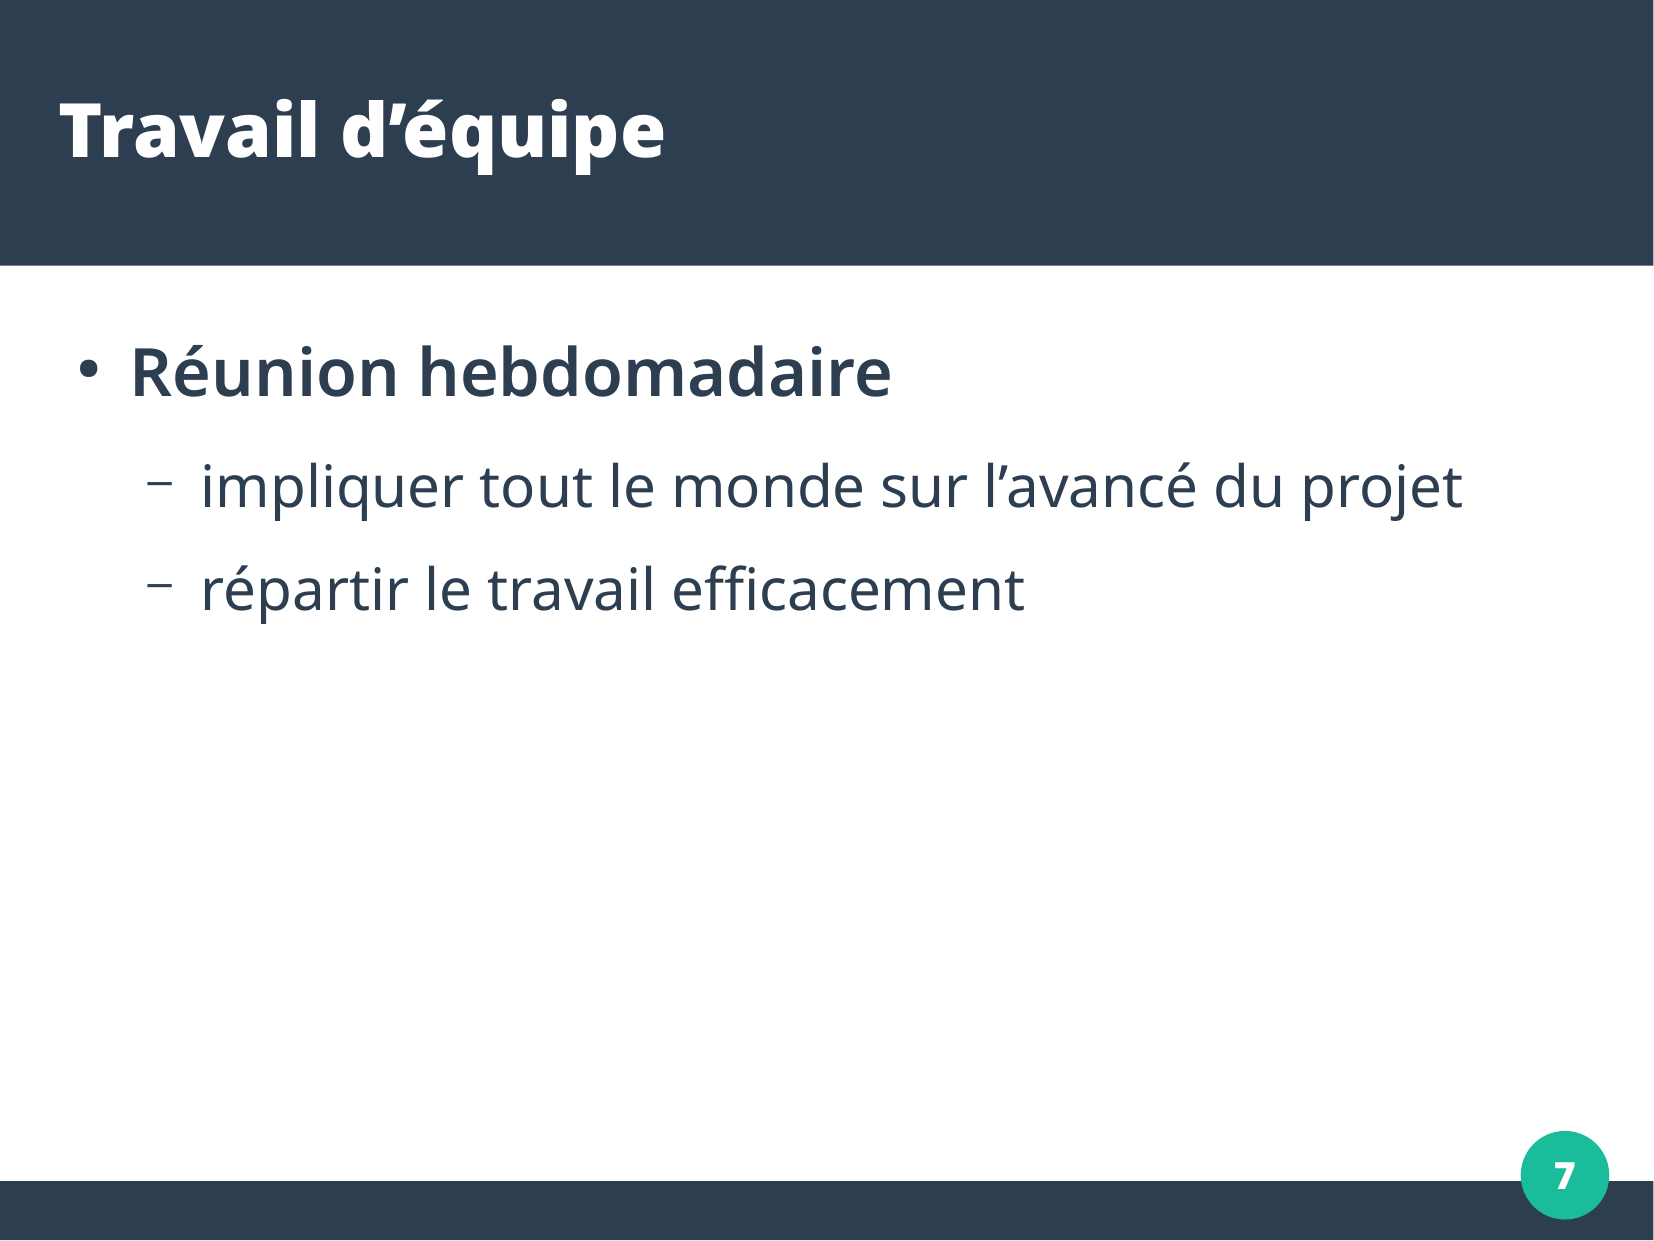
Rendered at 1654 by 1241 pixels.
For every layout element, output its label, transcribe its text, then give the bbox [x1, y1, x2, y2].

title Travail d’équipe [59, 49, 1595, 207]
list Réunion hebdomadaire impliquer tout le monde sur l’avancé du projet répartir le travail efficacement [59, 324, 1595, 1152]
